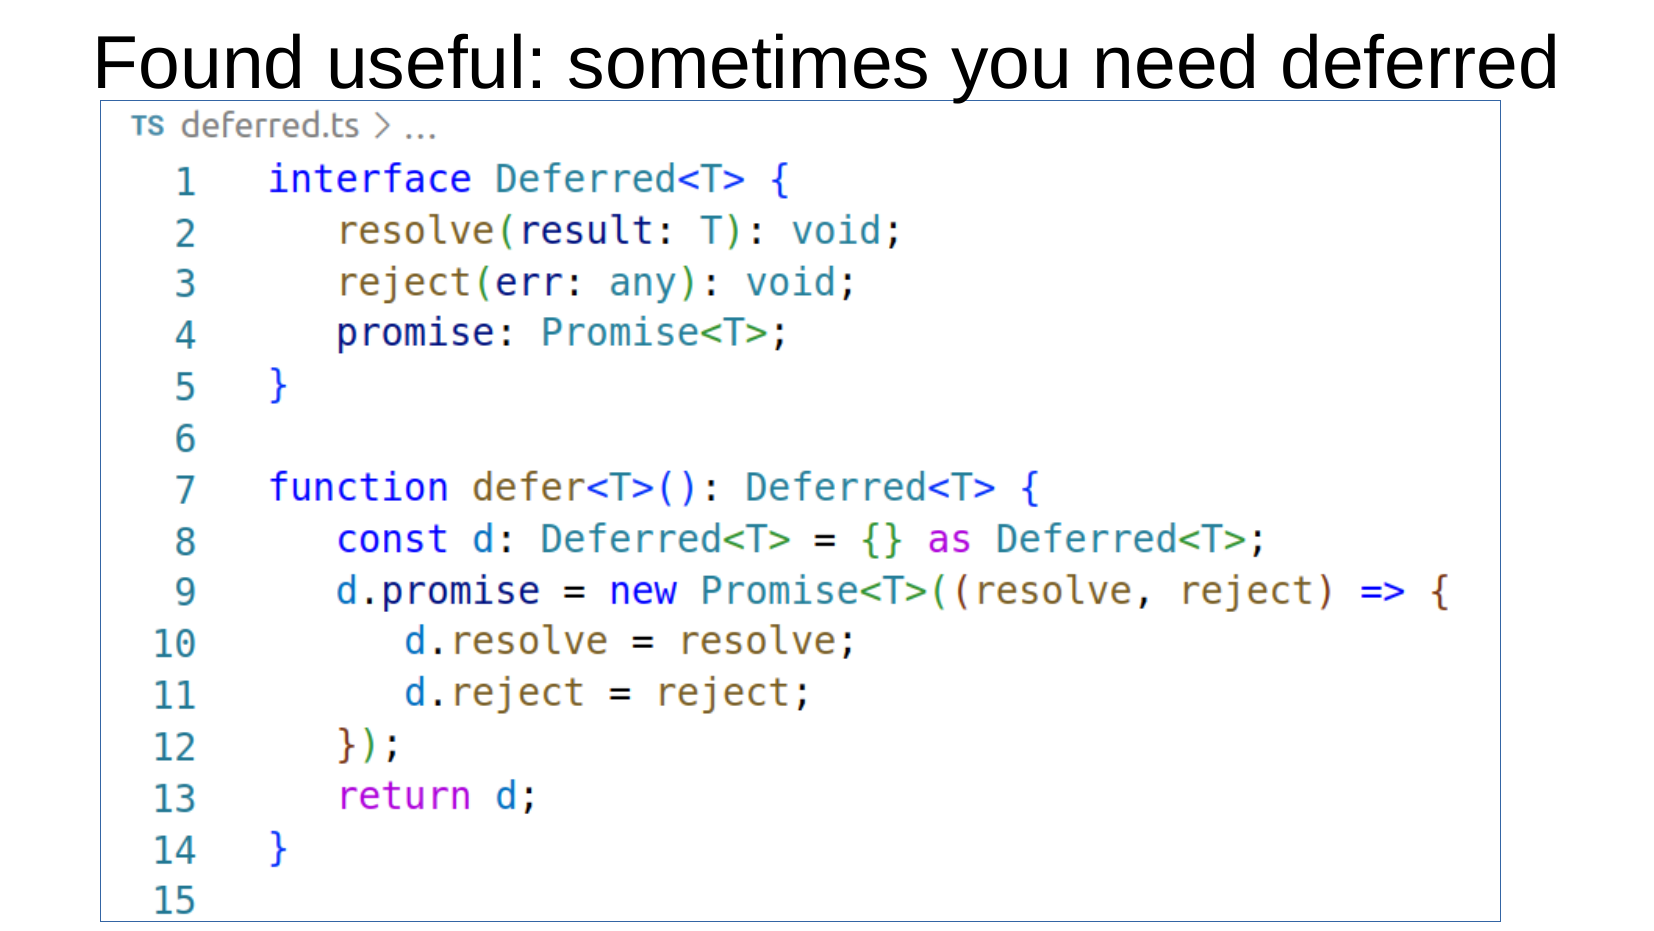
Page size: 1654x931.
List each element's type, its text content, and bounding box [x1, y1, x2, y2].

picture [100, 105, 1501, 922]
title Found useful: sometimes you need deferred [82, 20, 1571, 105]
